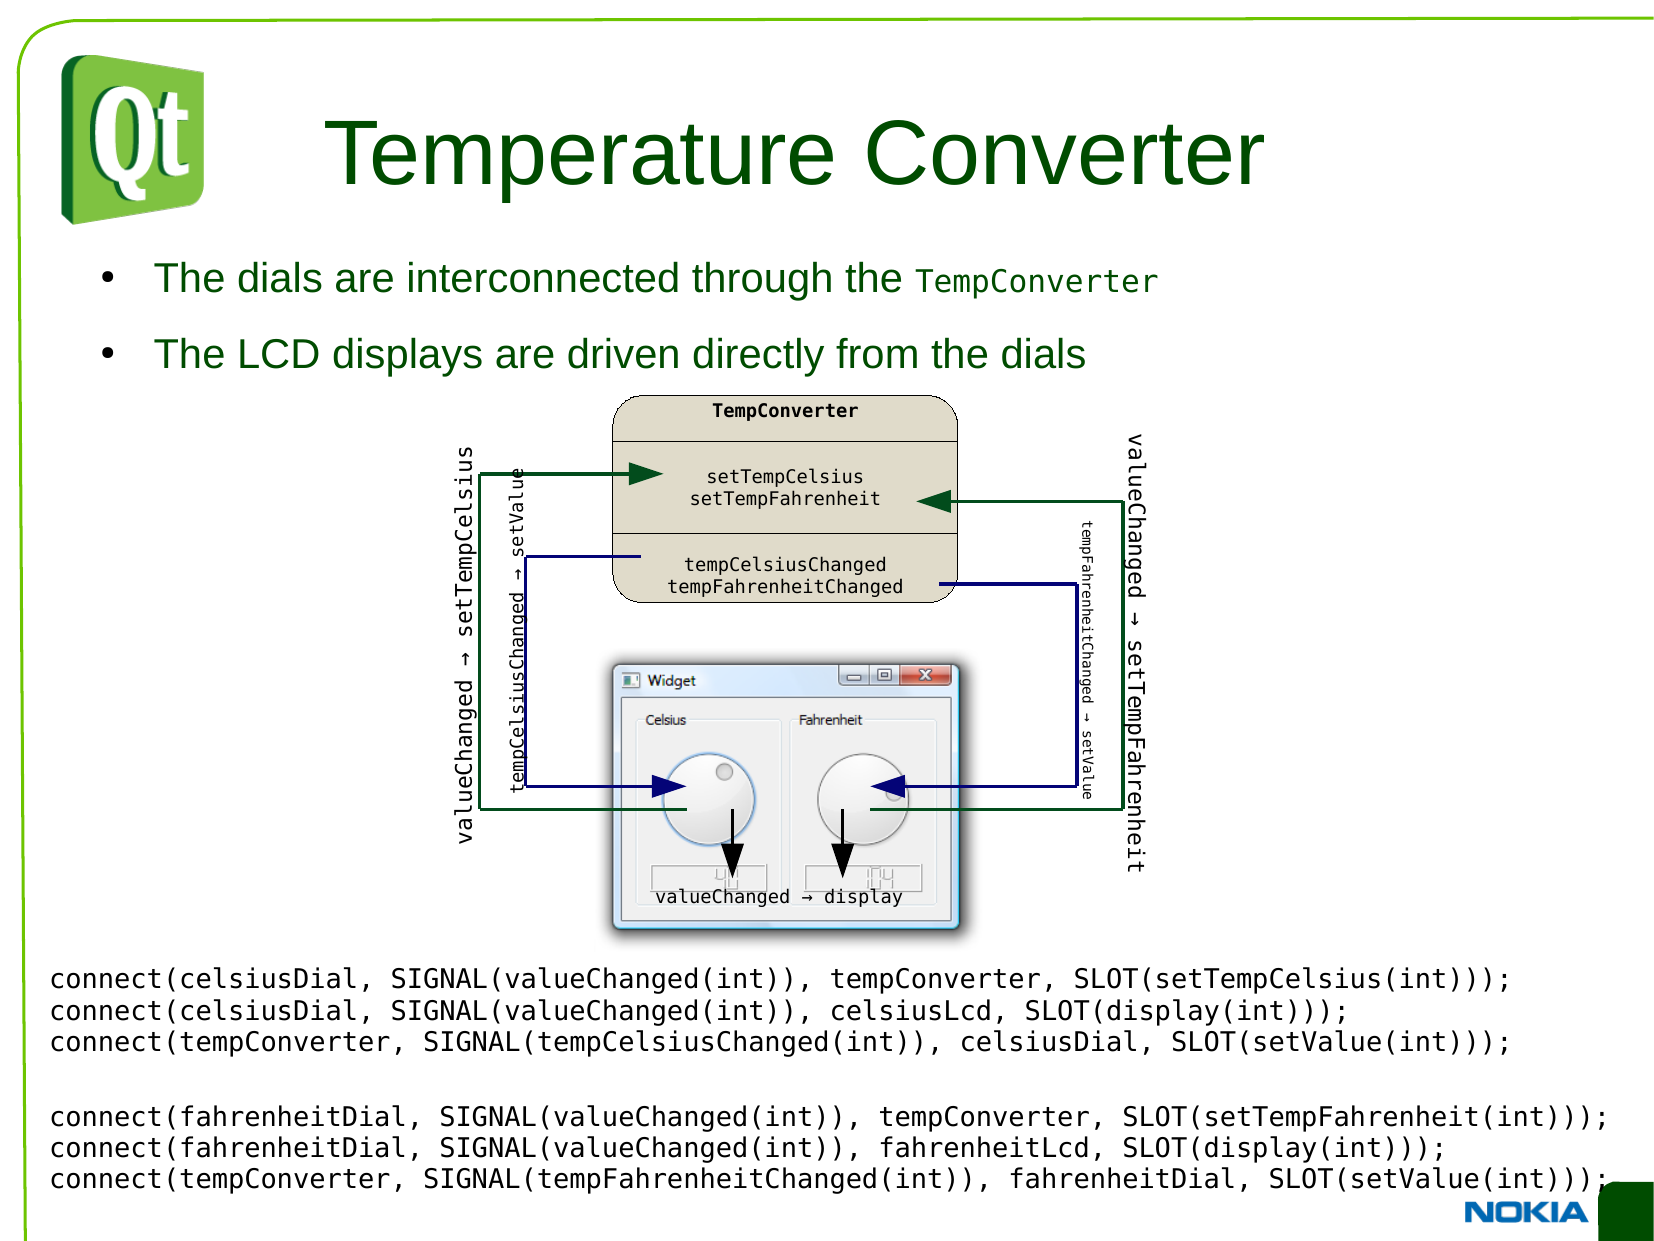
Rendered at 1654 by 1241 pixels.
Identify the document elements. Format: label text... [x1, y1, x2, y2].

text_box connect(celsiusDial, SIGNAL(valueChanged(int)), tempConverter, SLOT(setTempCelsius(int))); connect(celsiusDial, SIGNAL(valueChanged(int)), celsiusLcd, SLOT(display(int))); connect(tempConverter, SIGNAL(tempCelsiusChanged(int)), celsiusDial, SLOT(setValue(int))); connect(fahrenheitDial, SIGNAL(valueChanged(int)), tempConverter, SLOT(setTempFahrenheit(int))); connect(fahrenheitDial, SIGNAL(valueChanged(int)), fahrenheitLcd, SLOT(display(int))); connect(tempConverter, SIGNAL(tempFahrenheitChanged(int)), fahrenheitDial, SLOT(setValue(int))); [34, 956, 1631, 1206]
list The dials are interconnected through the TempConverter The LCD displays are driven directly from the dials [82, 254, 1571, 438]
text_box TempConverter setTempCelsius setTempFahrenheit tempCelsiusChanged tempFahrenheitChanged [612, 395, 958, 441]
text_box tempCelsiusChanged → setValue [497, 451, 536, 810]
picture [1465, 1206, 1589, 1223]
picture [61, 55, 204, 225]
picture [594, 648, 986, 952]
text_box TempConverter setTempCelsius setTempFahrenheit tempCelsiusChanged tempFahrenheitChanged [612, 534, 958, 603]
text_box valueChanged → setTempCelsius [442, 430, 485, 860]
text_box valueChanged → setTempFahrenheit [1114, 419, 1158, 891]
title Temperature Converter [257, 49, 1333, 254]
text_box tempFahrenheitChanged → setValue [1071, 505, 1104, 817]
text_box TempConverter setTempCelsius setTempFahrenheit tempCelsiusChanged tempFahrenheitChanged [612, 442, 958, 533]
text_box valueChanged → display [640, 878, 933, 916]
